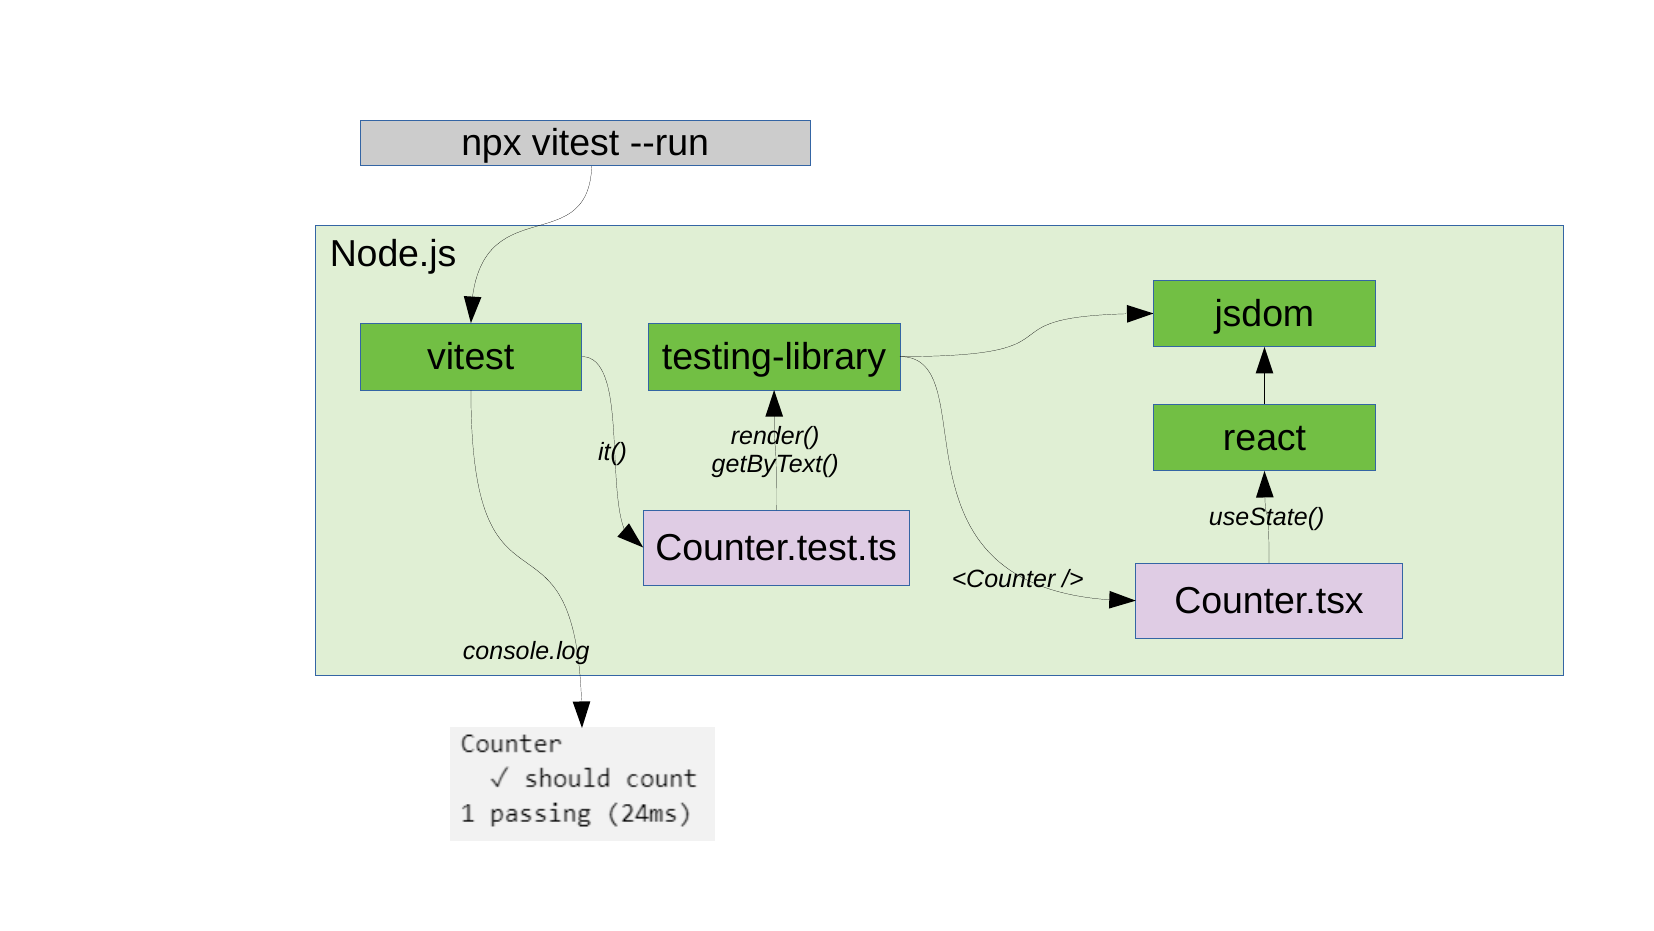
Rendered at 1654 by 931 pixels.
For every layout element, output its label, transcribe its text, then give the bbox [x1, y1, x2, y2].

text_box Node.js [315, 225, 579, 676]
text_box Node.js [615, 443, 623, 464]
text_box react [1153, 404, 1376, 471]
text_box vitest [360, 323, 582, 391]
text_box Counter.test.ts [643, 510, 910, 586]
text_box Node.js [912, 314, 1268, 599]
text_box Node.js [472, 225, 1564, 676]
text_box npx vitest --run [360, 120, 811, 166]
text_box testing-library [648, 323, 901, 391]
text_box Counter.tsx [1135, 563, 1403, 639]
text_box jsdom [1153, 280, 1376, 347]
picture [450, 727, 715, 841]
